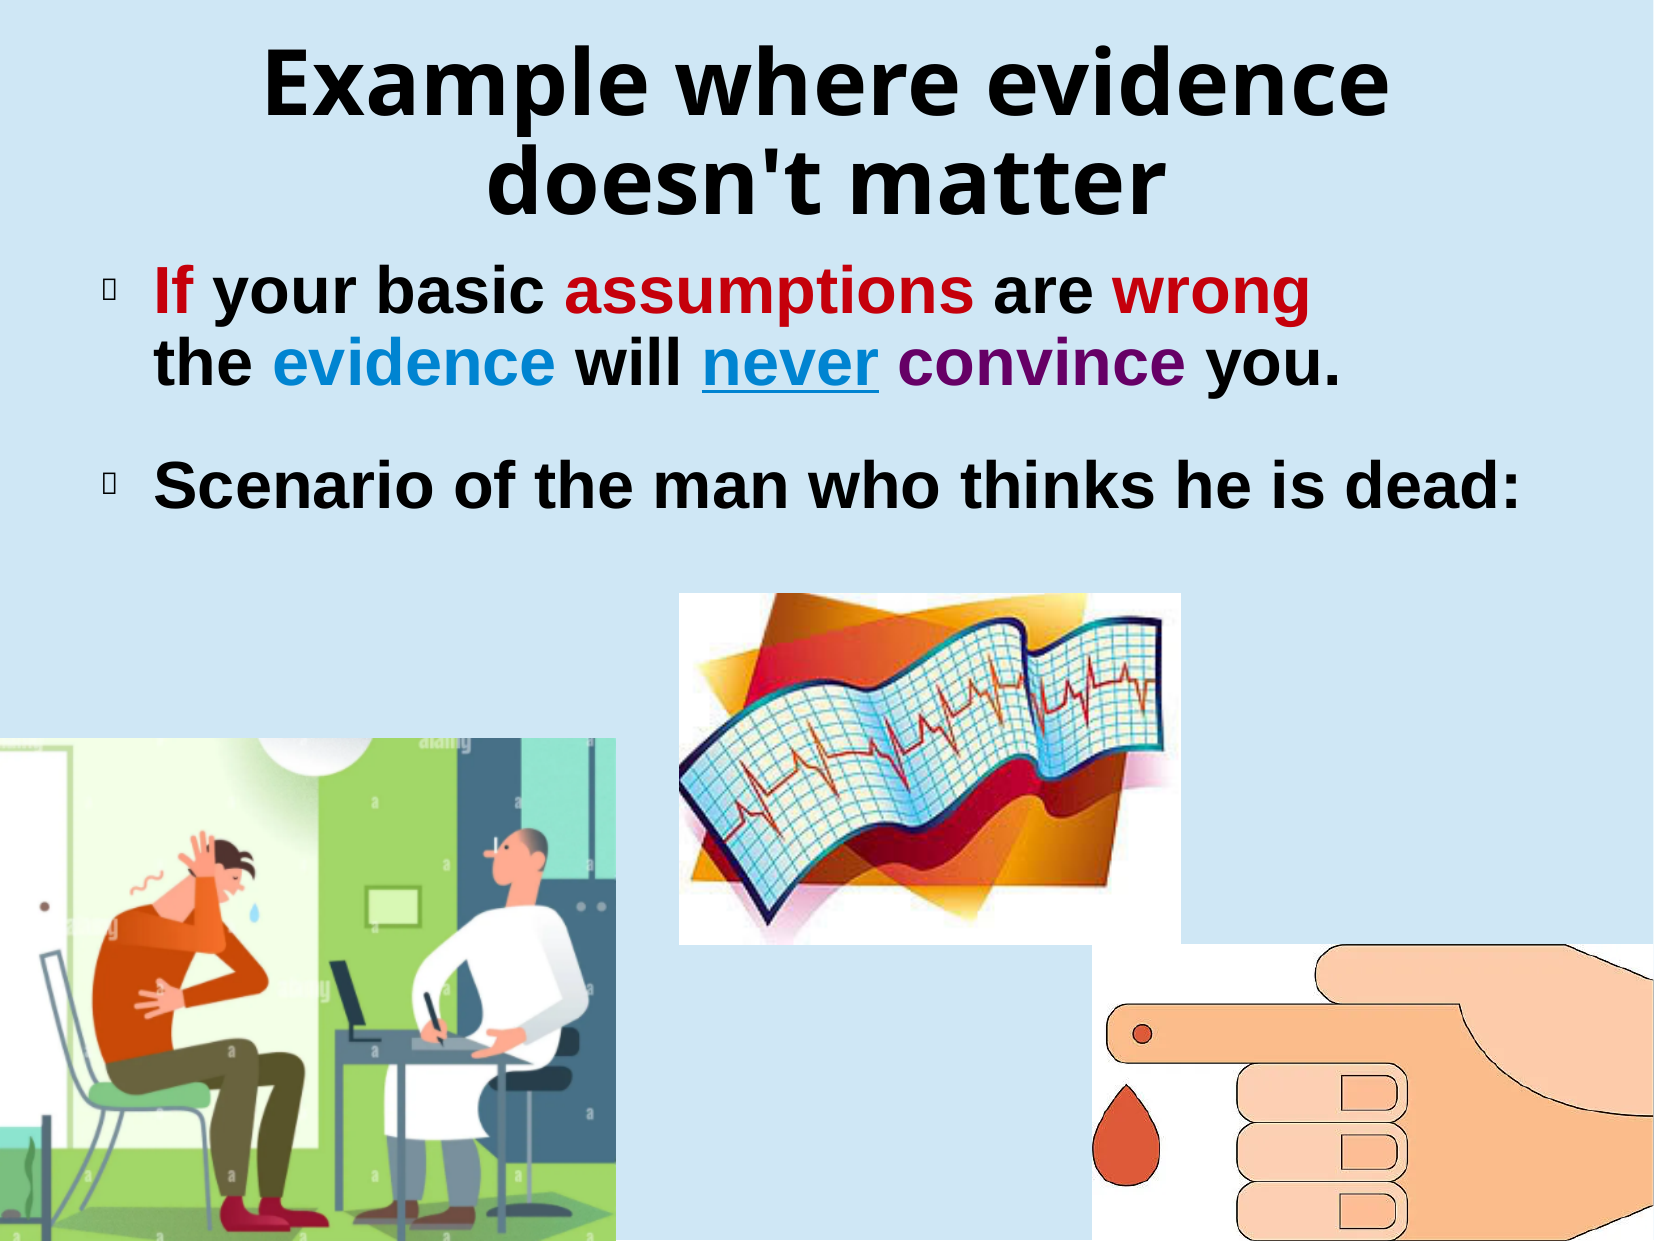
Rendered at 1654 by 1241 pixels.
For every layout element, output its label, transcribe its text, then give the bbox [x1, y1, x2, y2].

picture [679, 593, 1654, 1241]
list If your basic assumptions are wrong the evidence will never convince you. [82, 256, 1571, 420]
title Example where evidence doesn't matter [82, 32, 1571, 240]
list Scenario of the man who thinks he is dead: [82, 450, 1571, 546]
picture [0, 738, 616, 1241]
